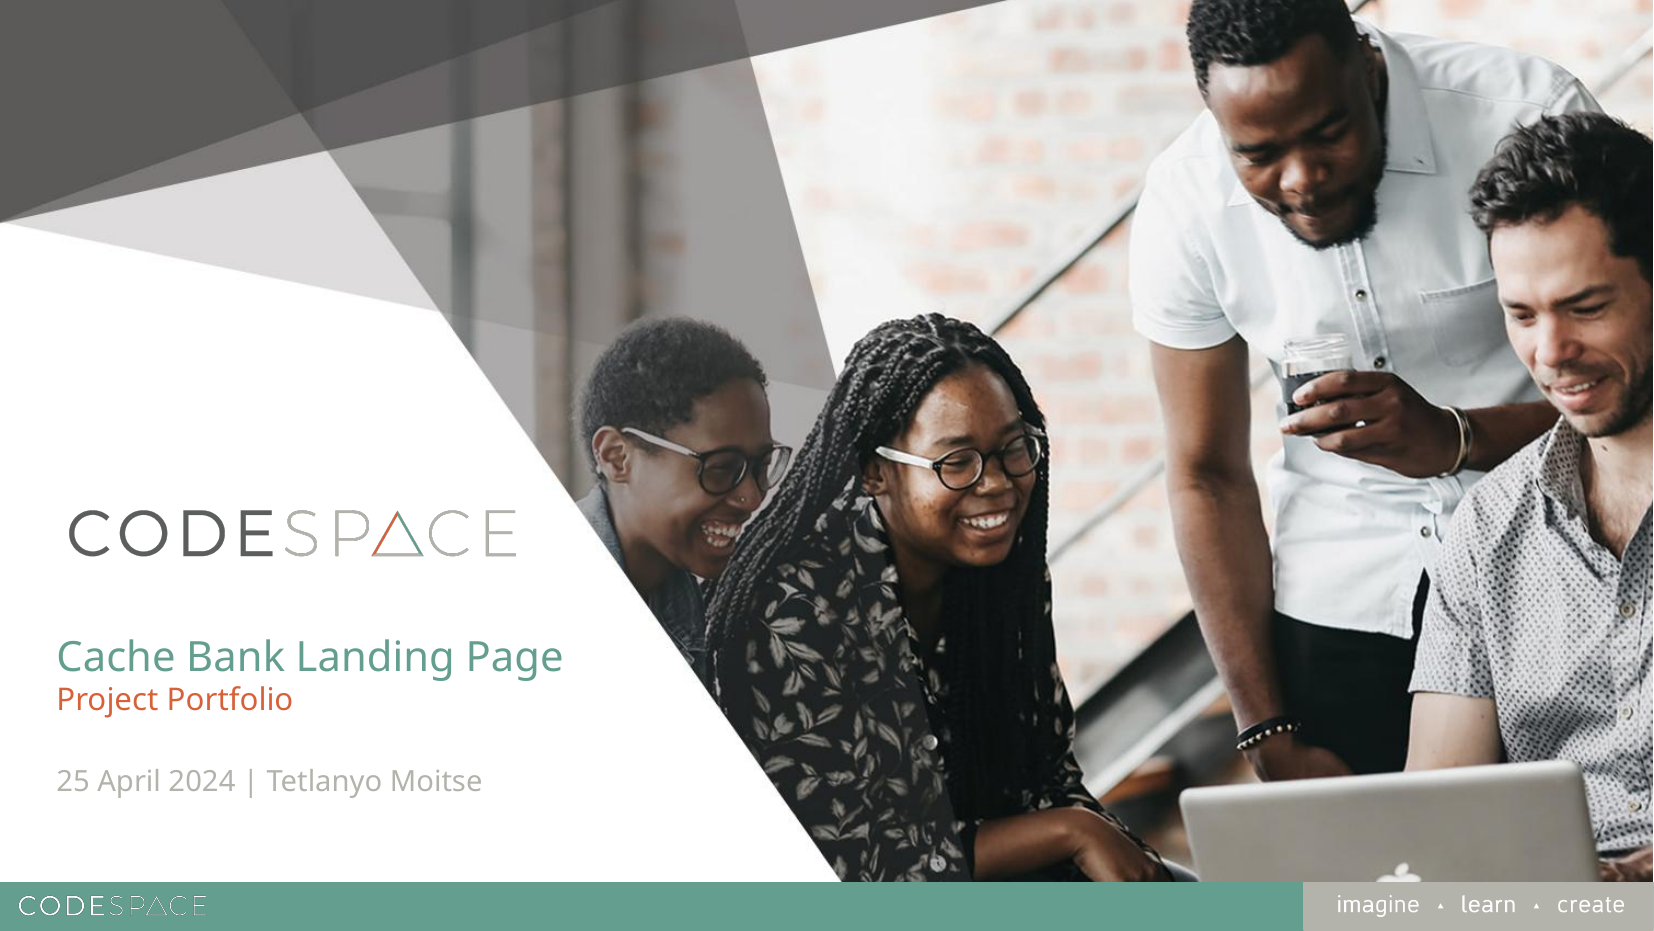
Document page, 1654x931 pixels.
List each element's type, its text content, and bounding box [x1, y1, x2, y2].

picture [0, 0, 1653, 882]
text_box Cache Bank Landing Page Project Portfolio 25 April 2024 | Tetlanyo Moitse [41, 614, 860, 830]
picture [15, 891, 210, 921]
picture [1338, 895, 1624, 917]
text_box [0, 882, 1654, 931]
